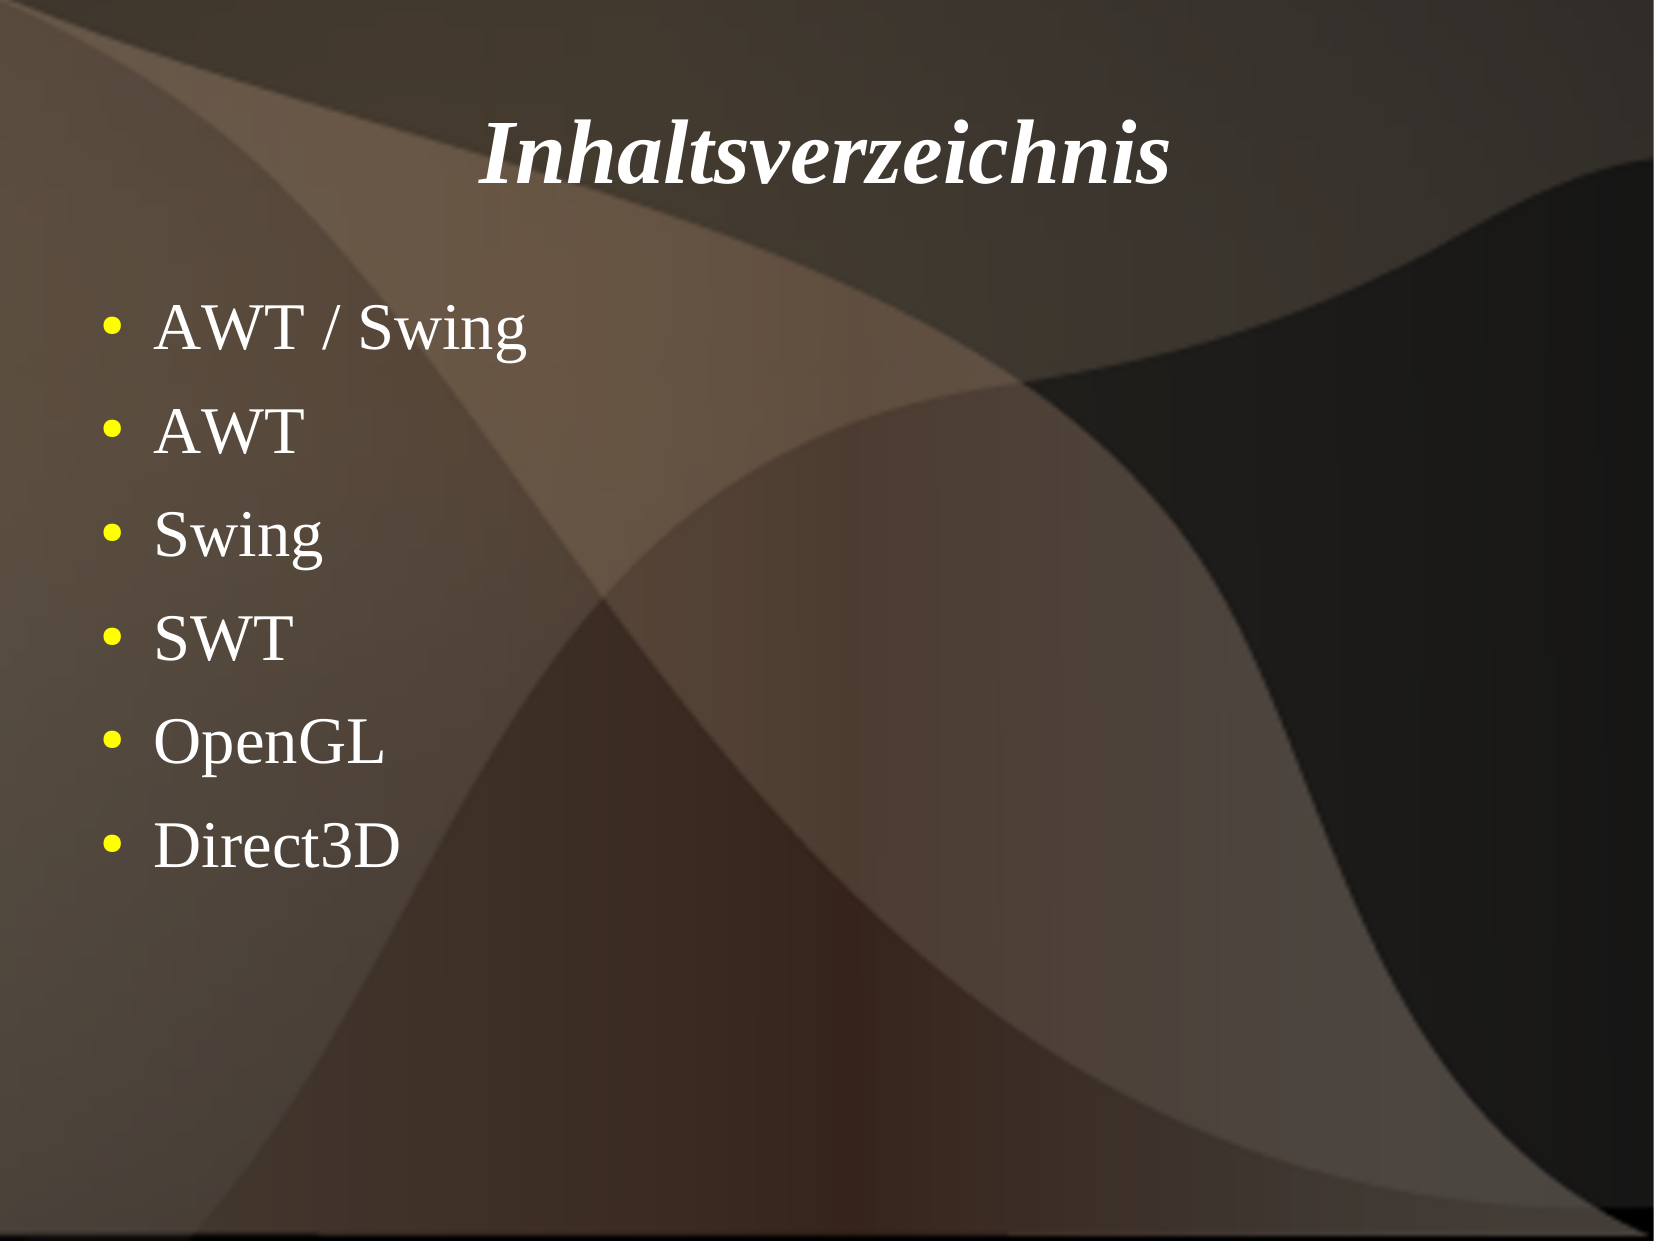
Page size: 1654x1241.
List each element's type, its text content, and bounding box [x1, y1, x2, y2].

picture [0, 0, 1654, 1241]
title Inhaltsverzeichnis [82, 49, 1571, 257]
list AWT / Swing AWT Swing SWT OpenGL Direct3D [82, 290, 1571, 1010]
